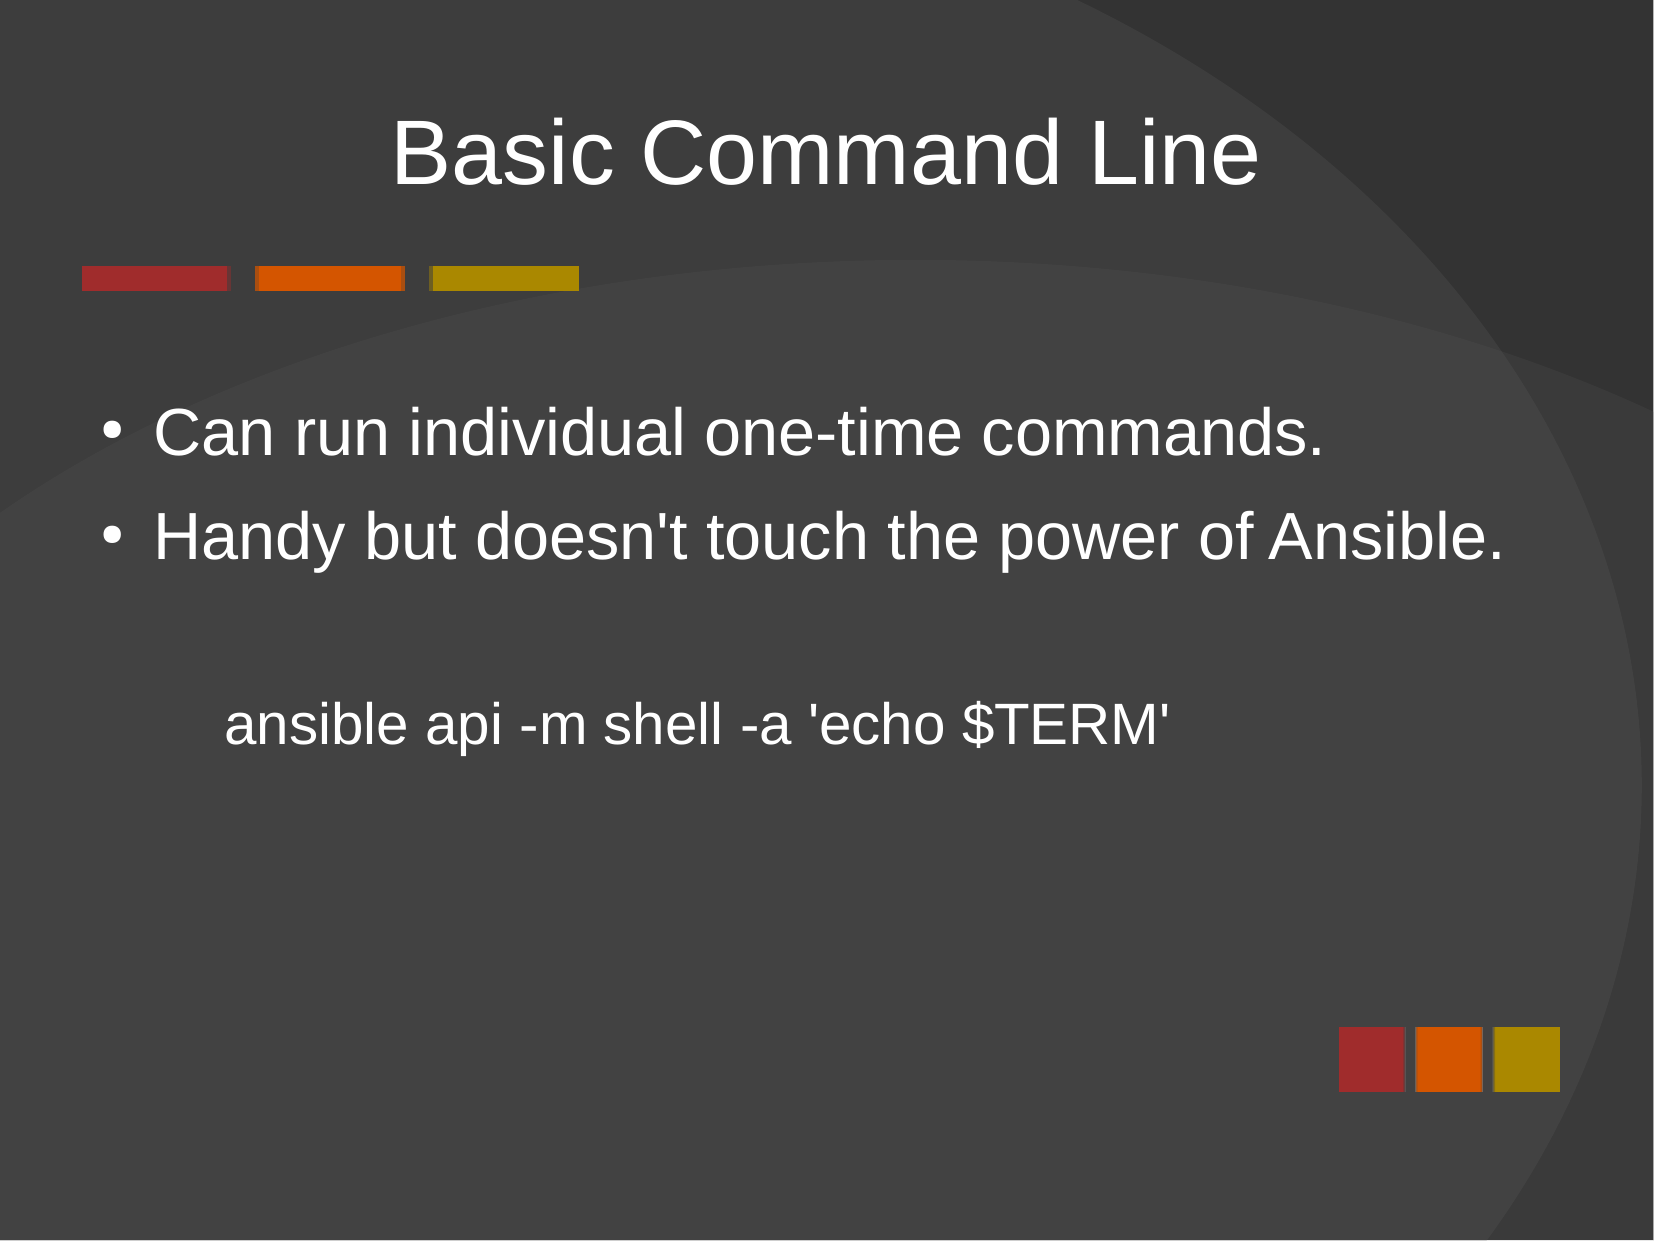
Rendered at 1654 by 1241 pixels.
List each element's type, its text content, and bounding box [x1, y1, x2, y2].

list Can run individual one-time commands. Handy but doesn't touch the power of Ansible. ansible api -m shell -a 'echo $TERM' [82, 290, 1571, 1010]
title Basic Command Line [82, 49, 1571, 257]
picture [82, 266, 579, 290]
picture [1339, 1027, 1560, 1092]
